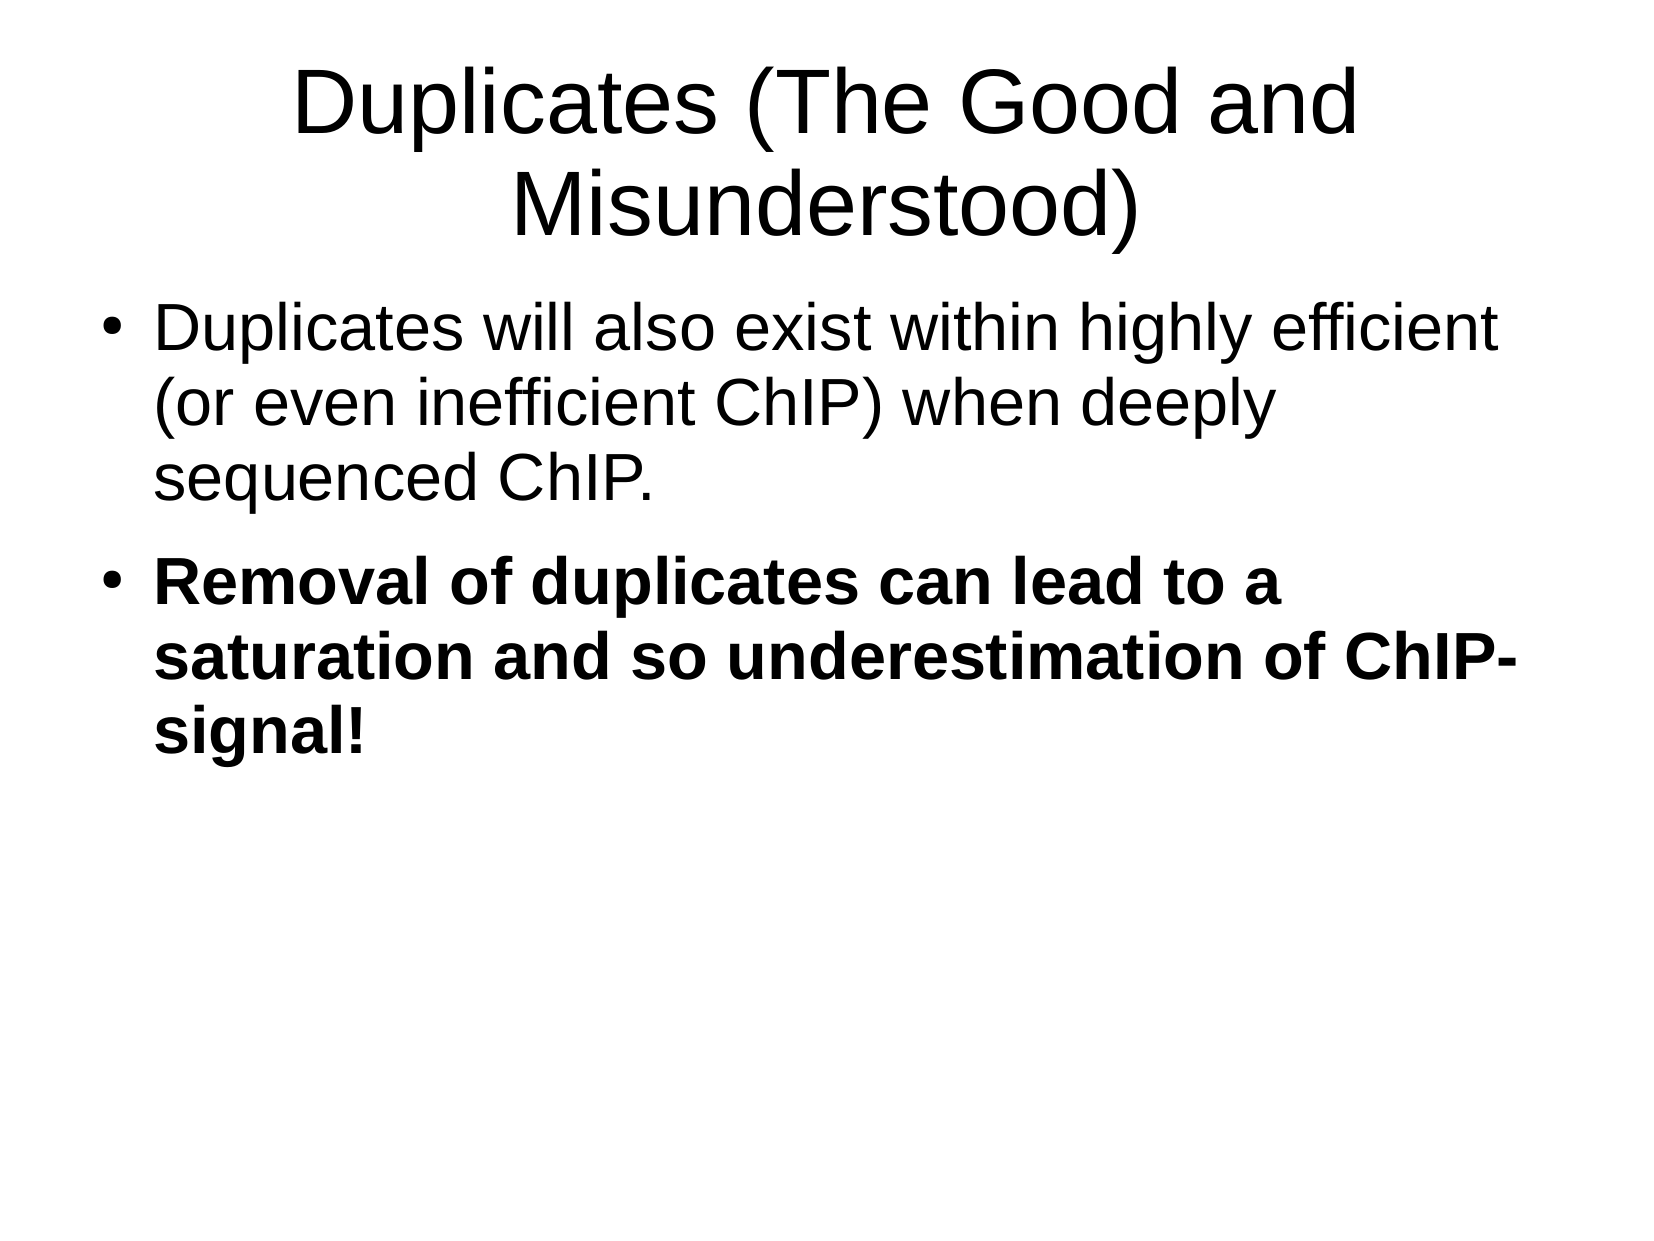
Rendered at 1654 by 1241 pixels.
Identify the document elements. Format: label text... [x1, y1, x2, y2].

list Duplicates will also exist within highly efficient (or even inefficient ChIP) when deeply sequenced ChIP. Removal of duplicates can lead to a saturation and so underestimation of ChIP-signal! [82, 290, 1571, 1127]
title Duplicates (The Good and Misunderstood) [82, 49, 1571, 257]
